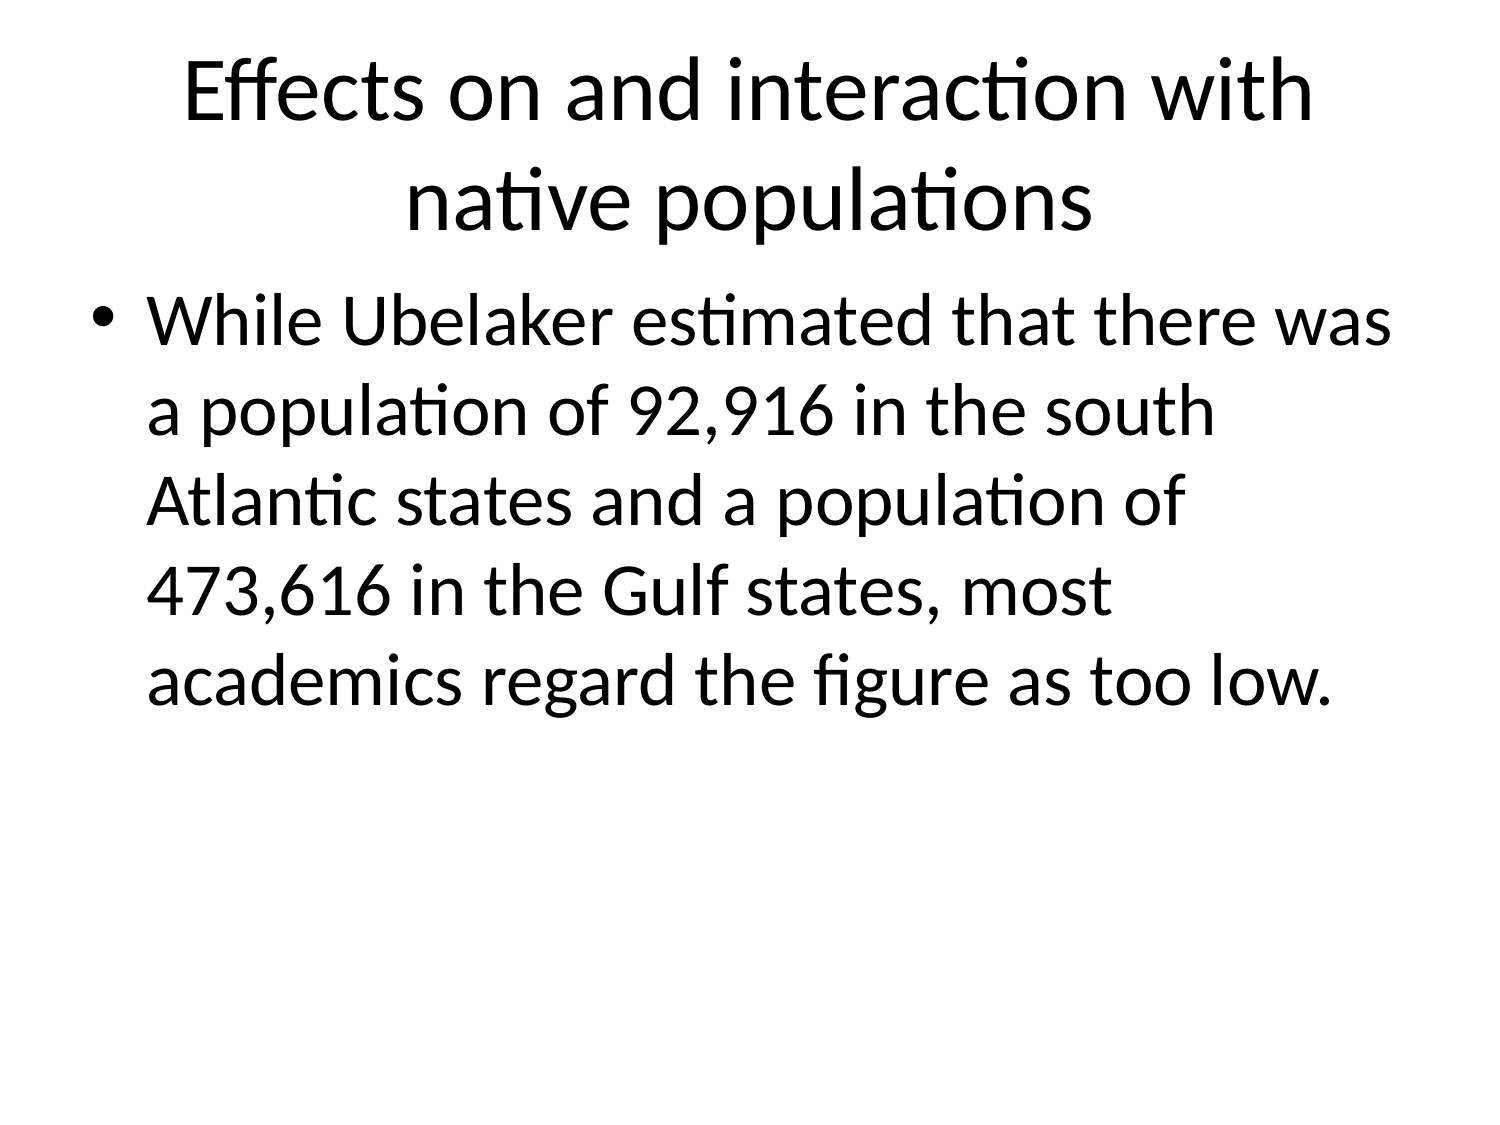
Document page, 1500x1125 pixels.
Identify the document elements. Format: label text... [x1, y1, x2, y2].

title Effects on and interaction with native populations [75, 45, 1425, 233]
list While Ubelaker estimated that there was a population of 92,916 in the south Atlantic states and a population of 473,616 in the Gulf states, most academics regard the figure as too low. [75, 262, 1425, 1005]
